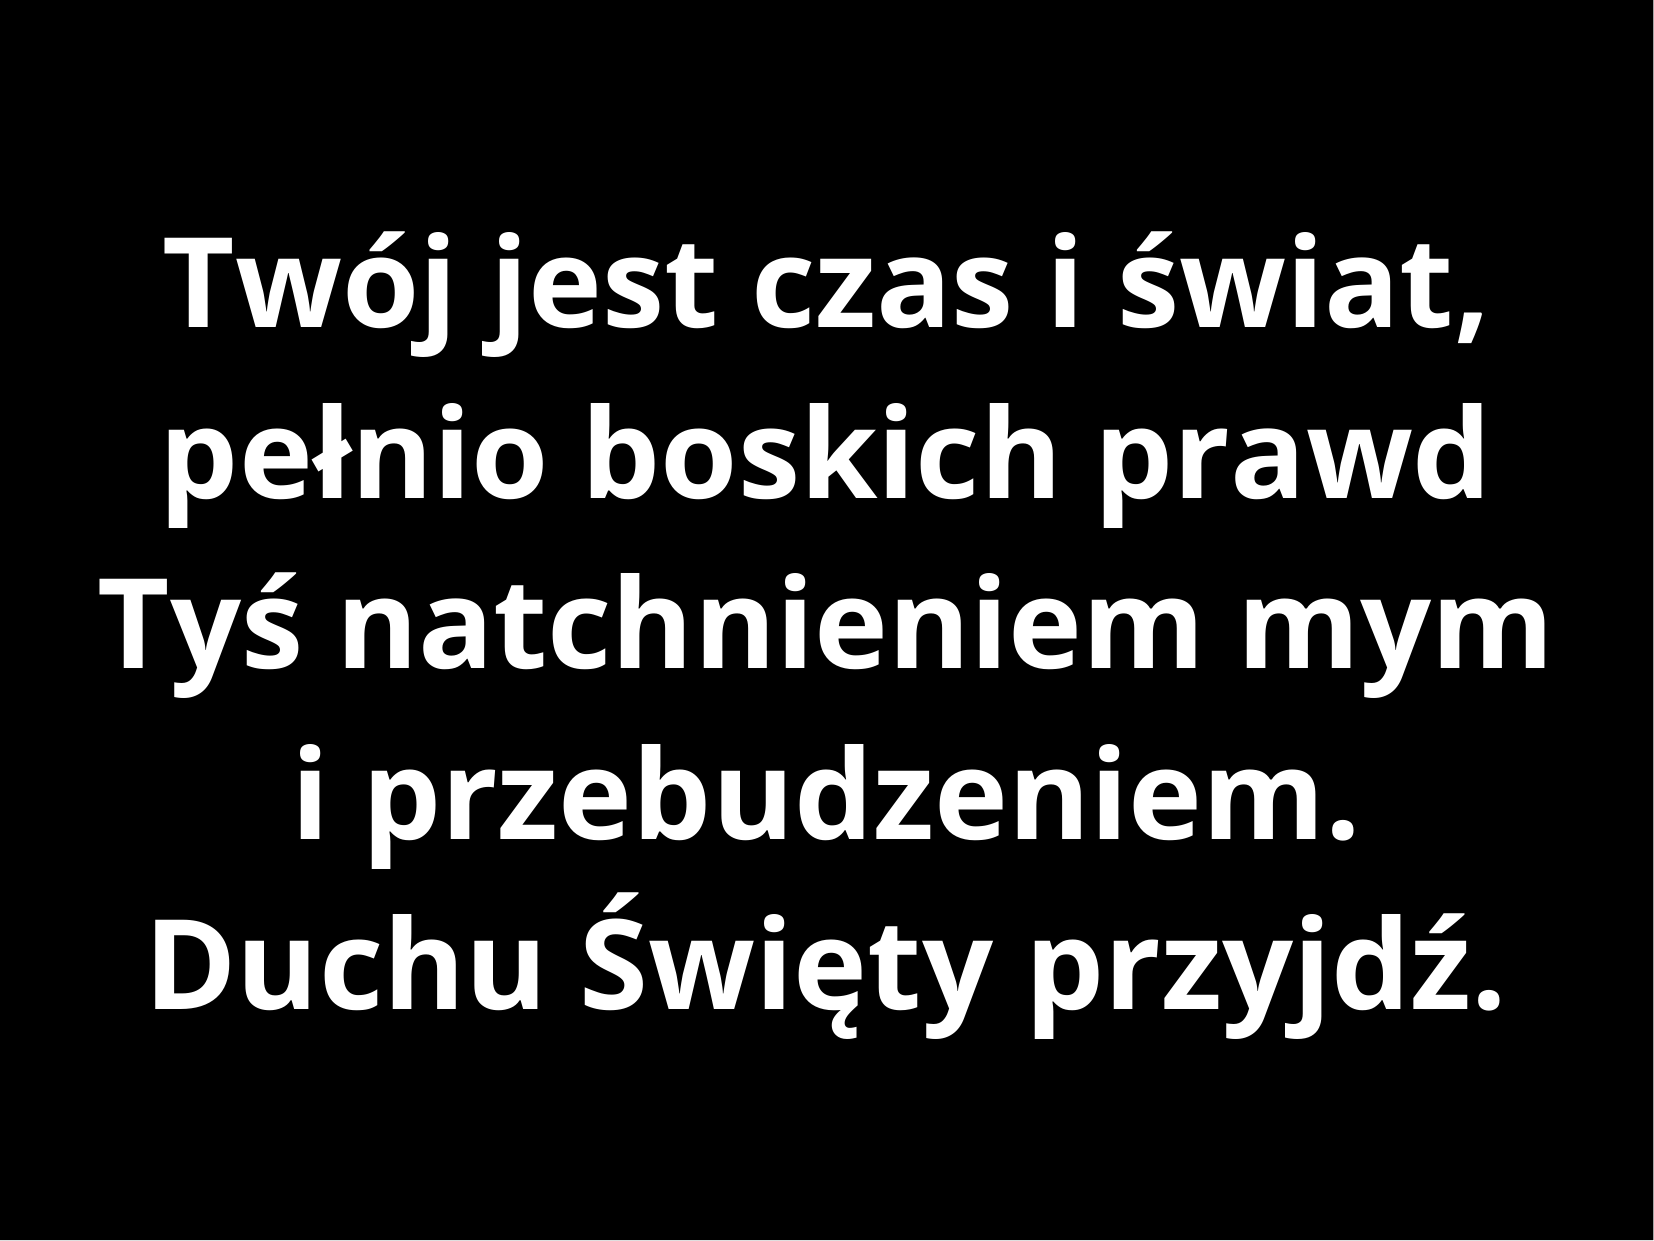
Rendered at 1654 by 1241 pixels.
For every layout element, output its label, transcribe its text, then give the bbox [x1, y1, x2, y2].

title Twój jest czas i świat, pełnio boskich prawd Tyś natchnieniem mym i przebudzeniem. Duchu Święty przyjdź. [0, 0, 1654, 1241]
